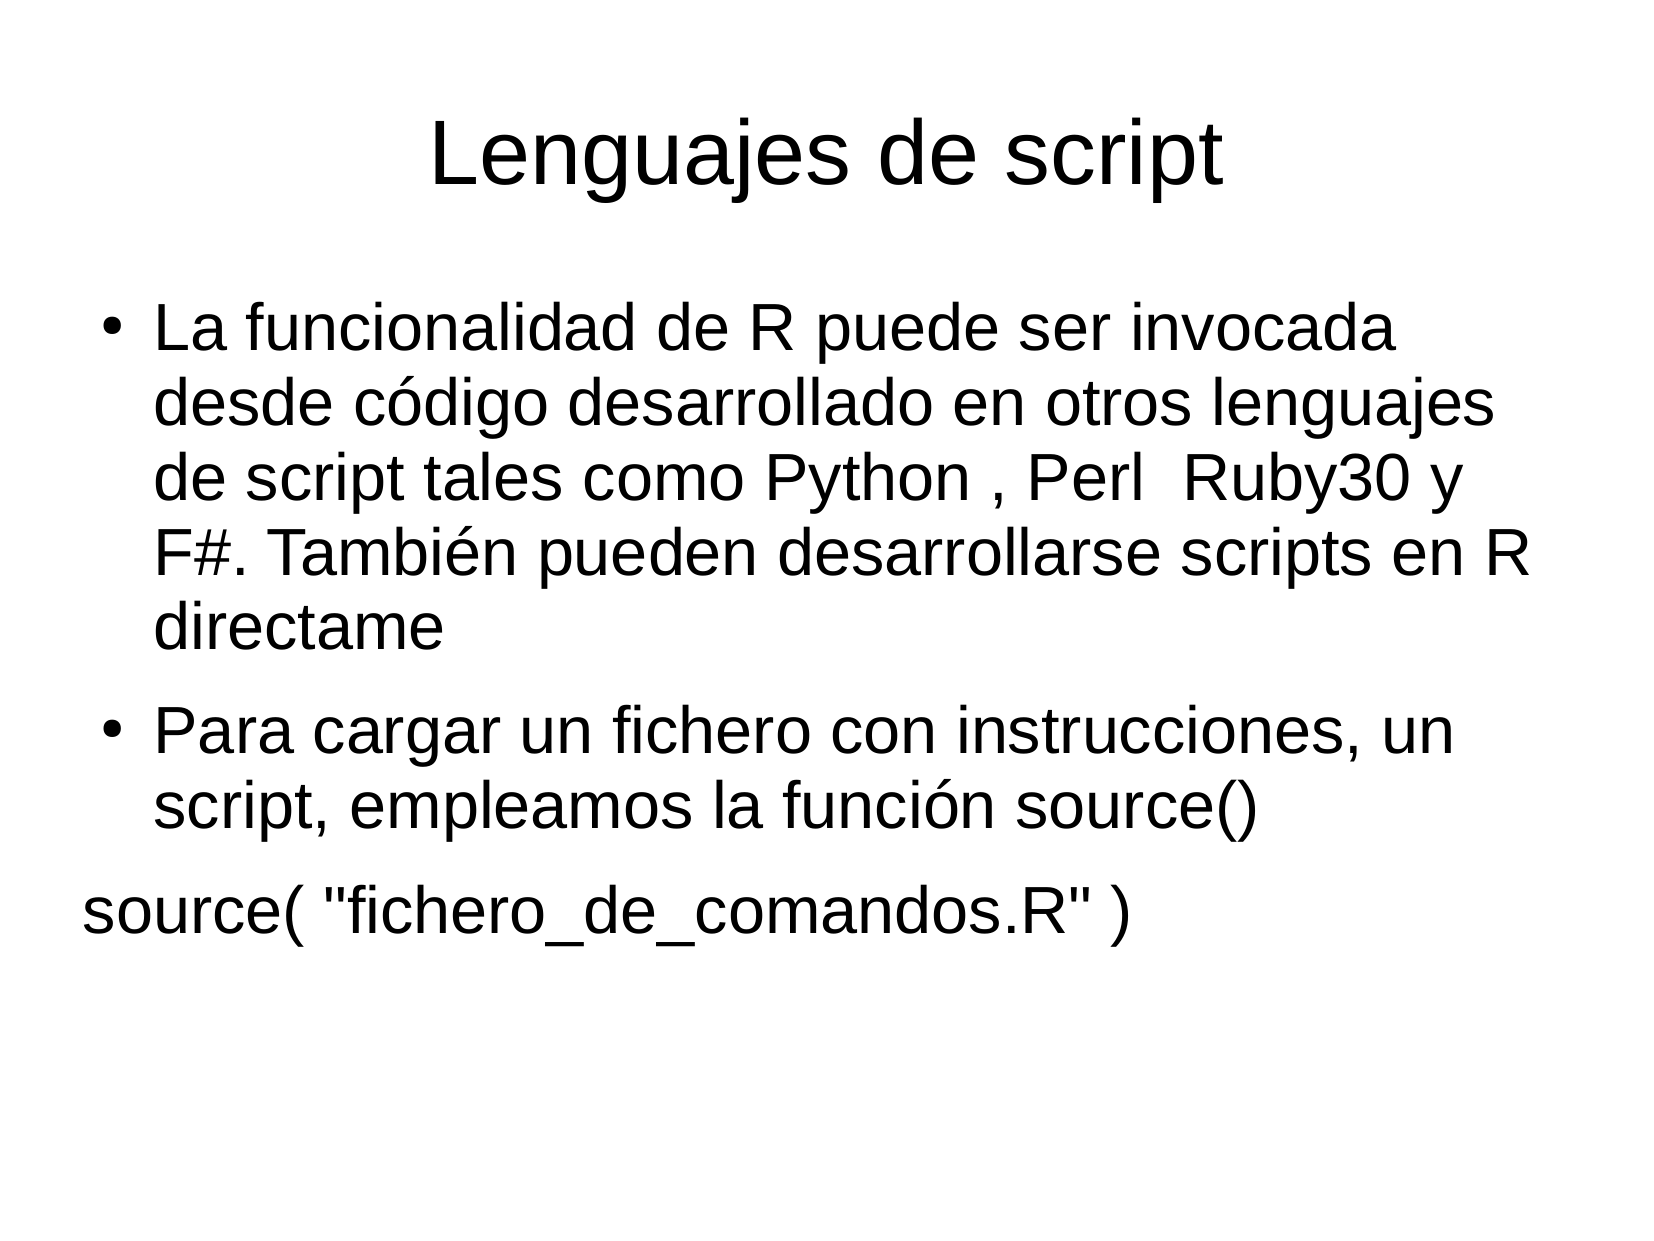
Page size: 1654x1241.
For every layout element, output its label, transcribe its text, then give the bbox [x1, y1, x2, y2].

title Lenguajes de script [82, 49, 1571, 257]
list La funcionalidad de R puede ser invocada desde código desarrollado en otros lenguajes de script tales como Python , Perl Ruby30 y F#. También pueden desarrollarse scripts en R directame Para cargar un fichero con instrucciones, un script, empleamos la función source() source( "fichero_de_comandos.R" ) [82, 290, 1571, 1010]
